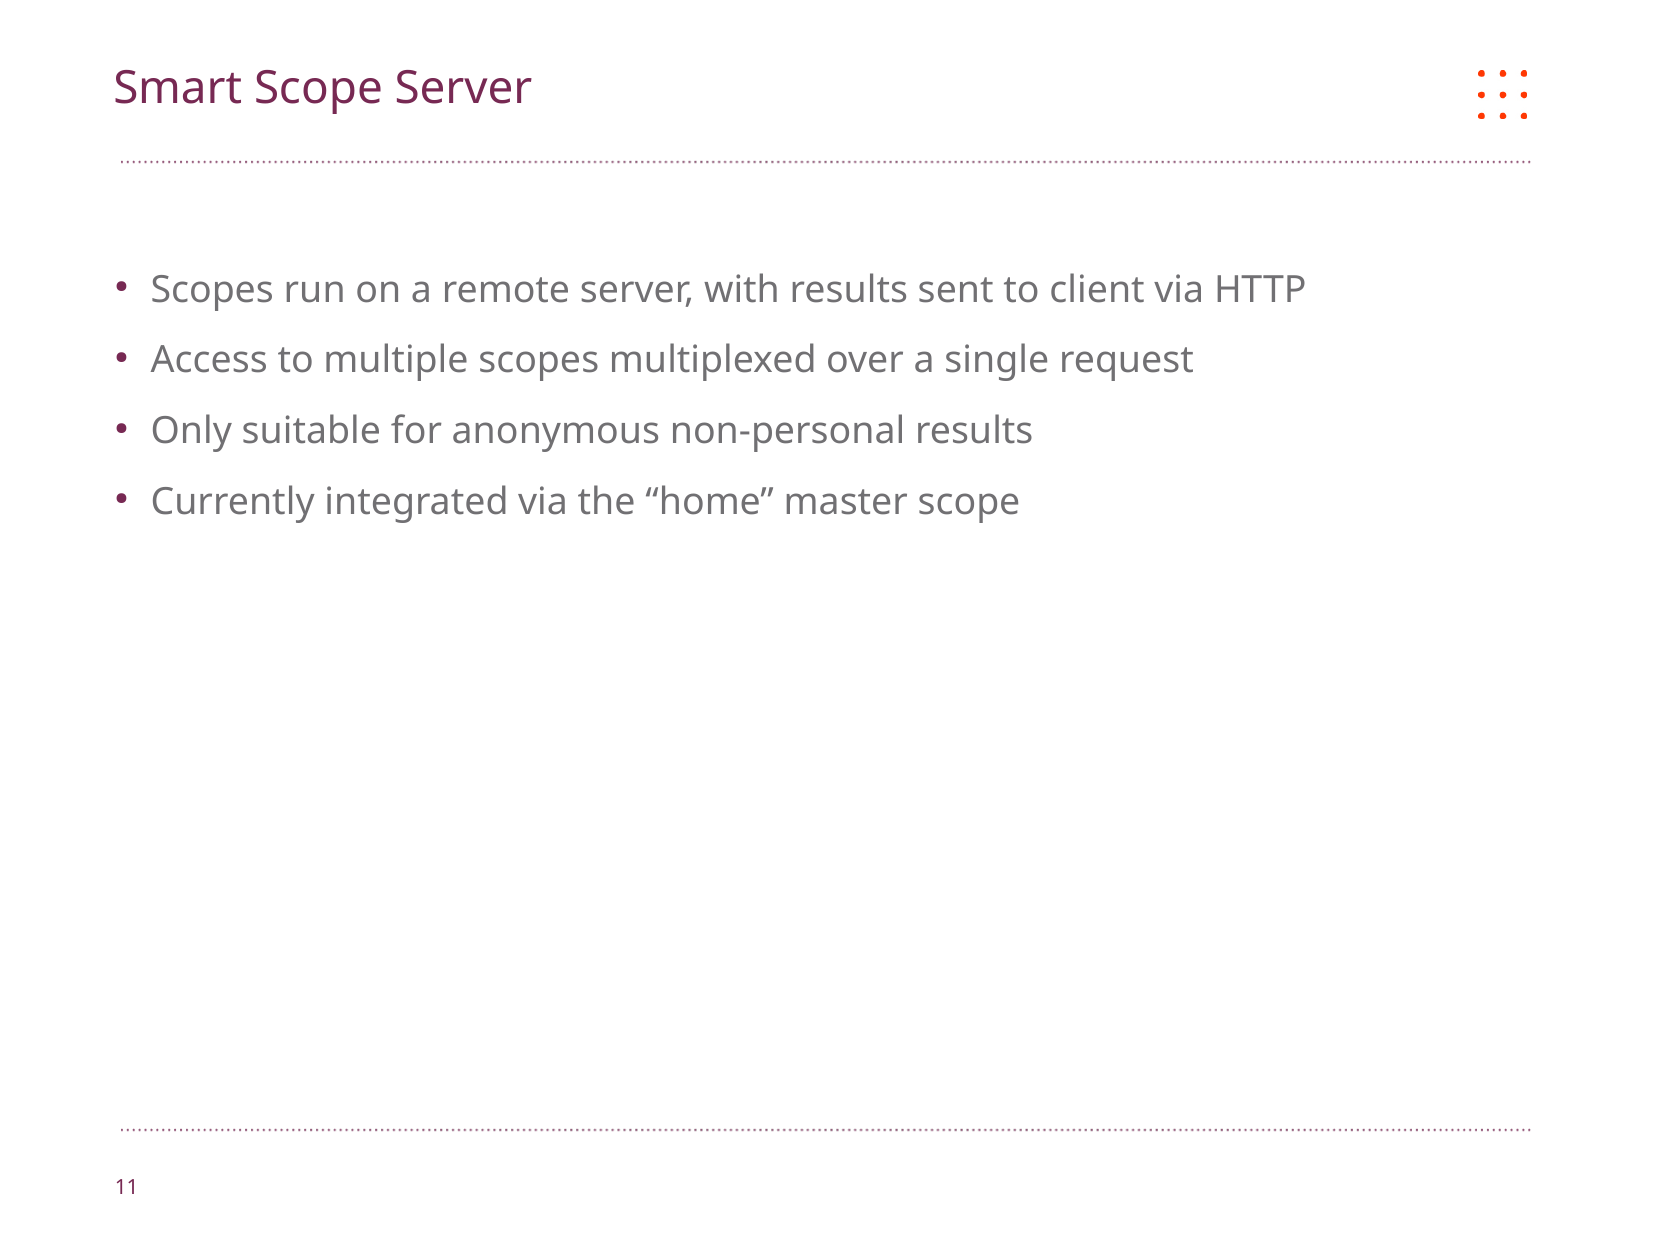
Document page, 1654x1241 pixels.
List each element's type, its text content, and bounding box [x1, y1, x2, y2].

picture [111, 1127, 1533, 1134]
picture [1478, 70, 1527, 119]
list Scopes run on a remote server, with results sent to client via HTTP Access to multiple scopes multiplexed over a single request Only suitable for anonymous non-personal results Currently integrated via the “home” master scope [115, 256, 1540, 977]
picture [111, 159, 1533, 166]
title Smart Scope Server [113, 48, 1382, 124]
